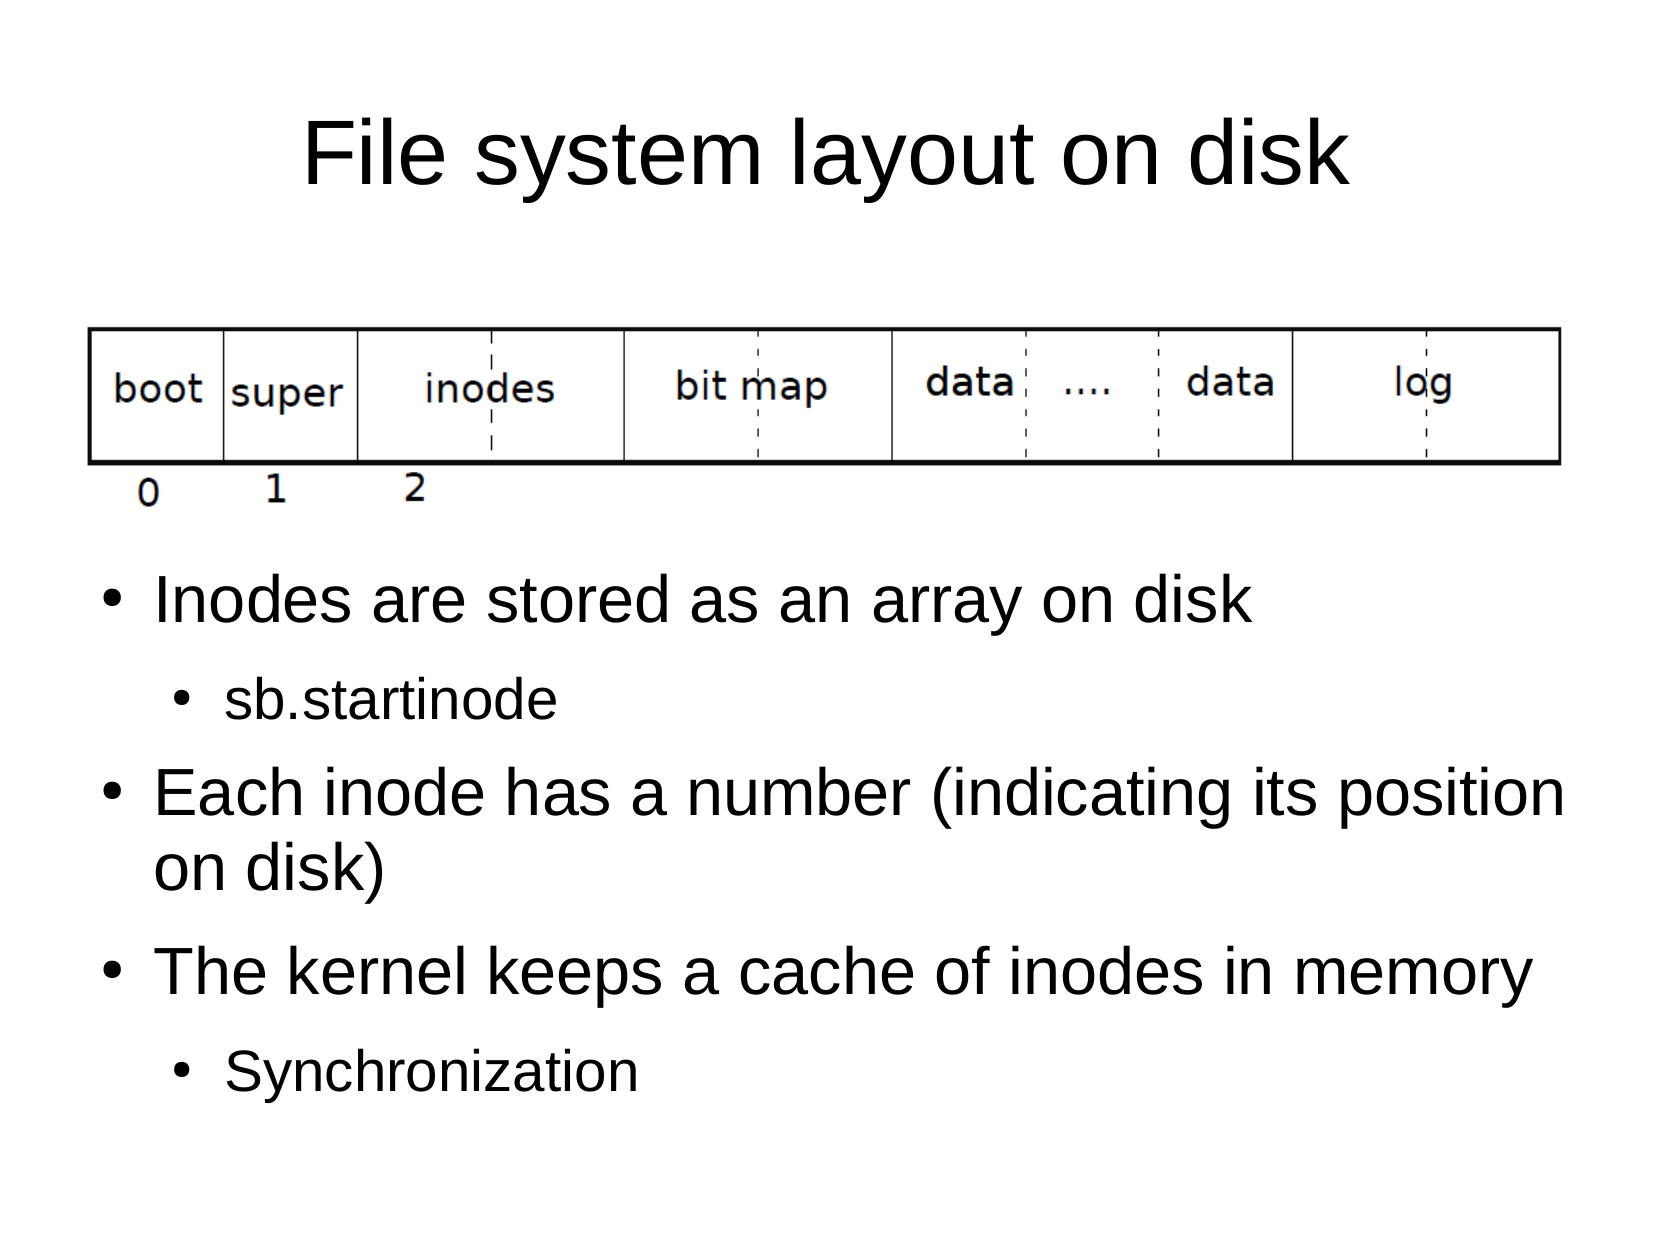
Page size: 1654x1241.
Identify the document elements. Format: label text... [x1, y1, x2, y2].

picture [55, 304, 1575, 519]
list Inodes are stored as an array on disk sb.startinode Each inode has a number (indicating its position on disk) The kernel keeps a cache of inodes in memory Synchronization [82, 562, 1571, 1163]
title File system layout on disk [82, 49, 1571, 257]
